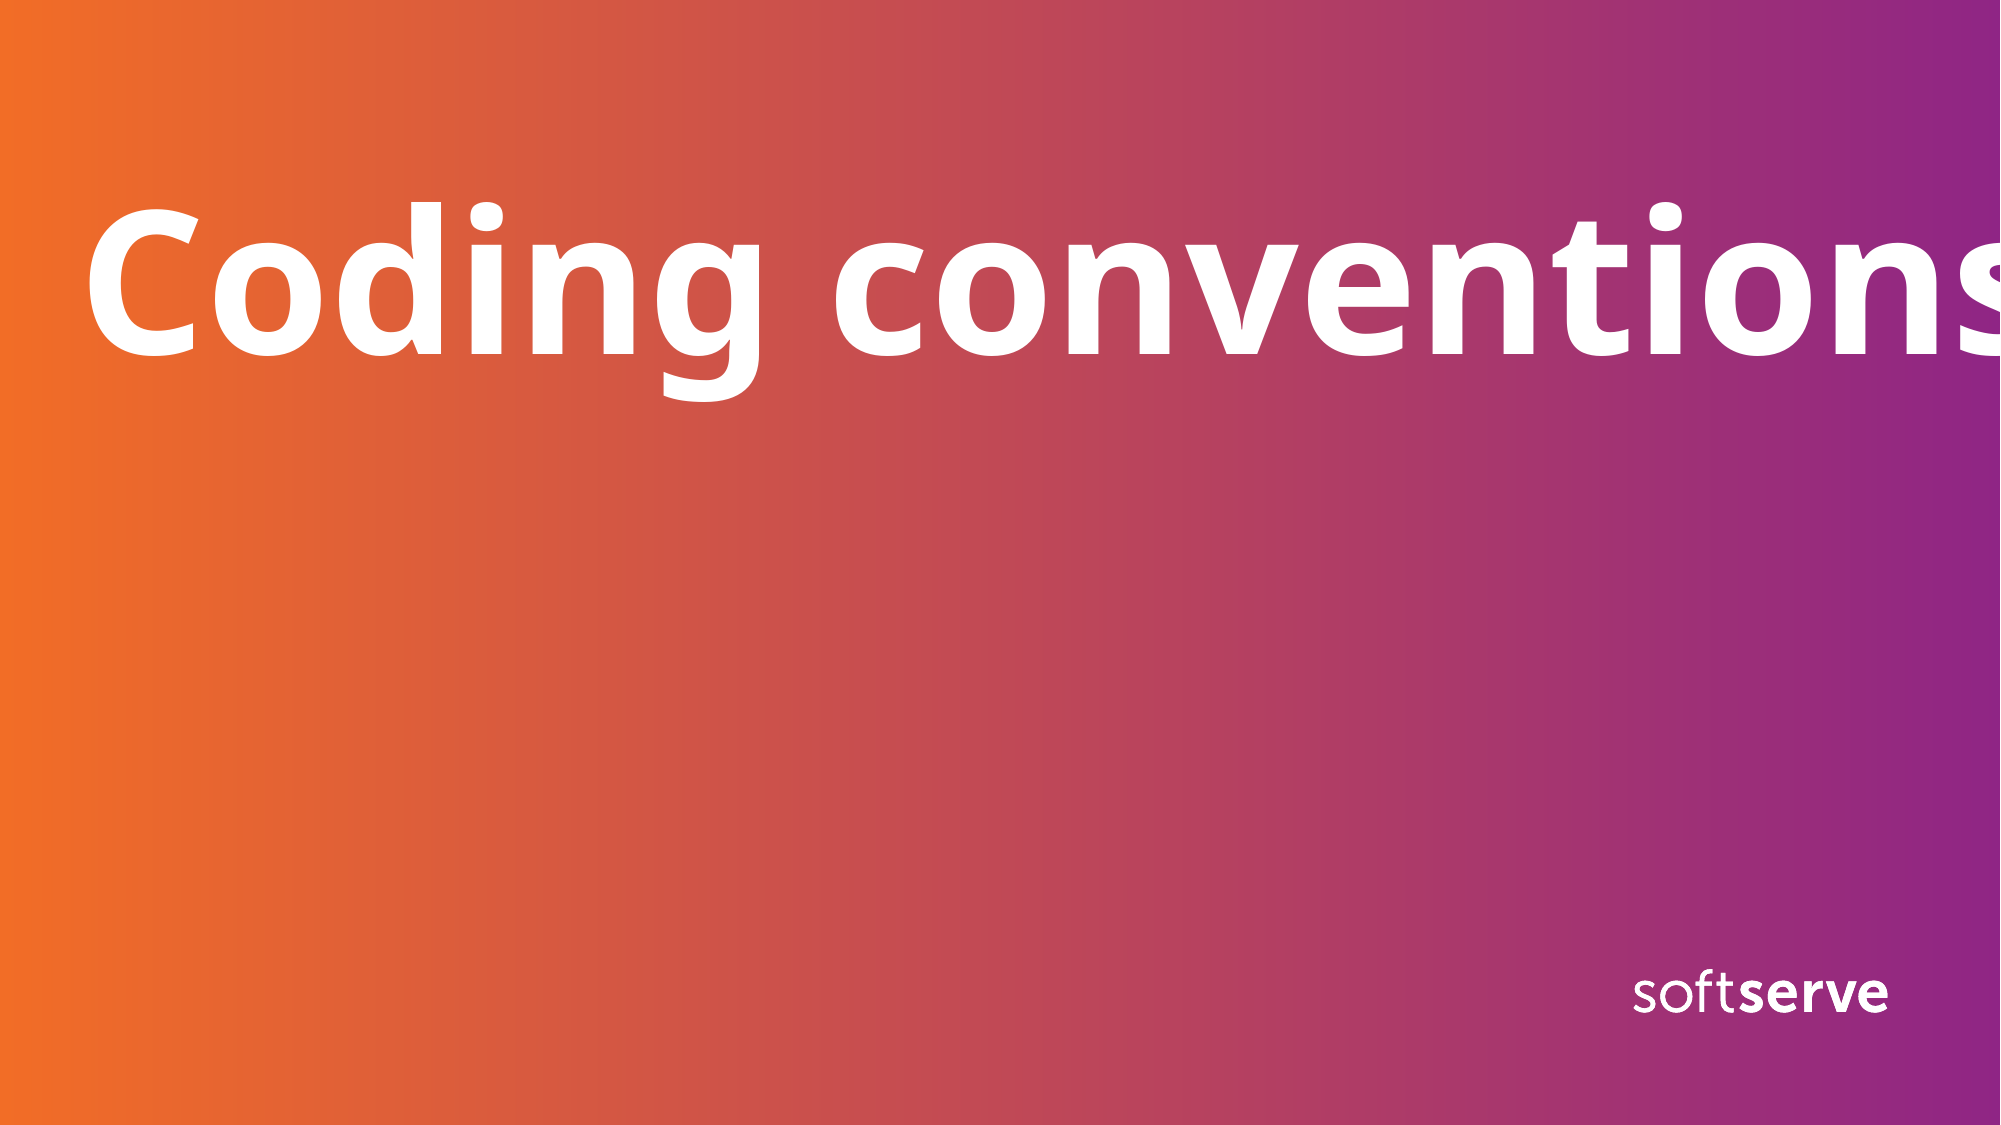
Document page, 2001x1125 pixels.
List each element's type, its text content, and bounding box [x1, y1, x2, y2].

title Coding conventions [63, 147, 2000, 606]
